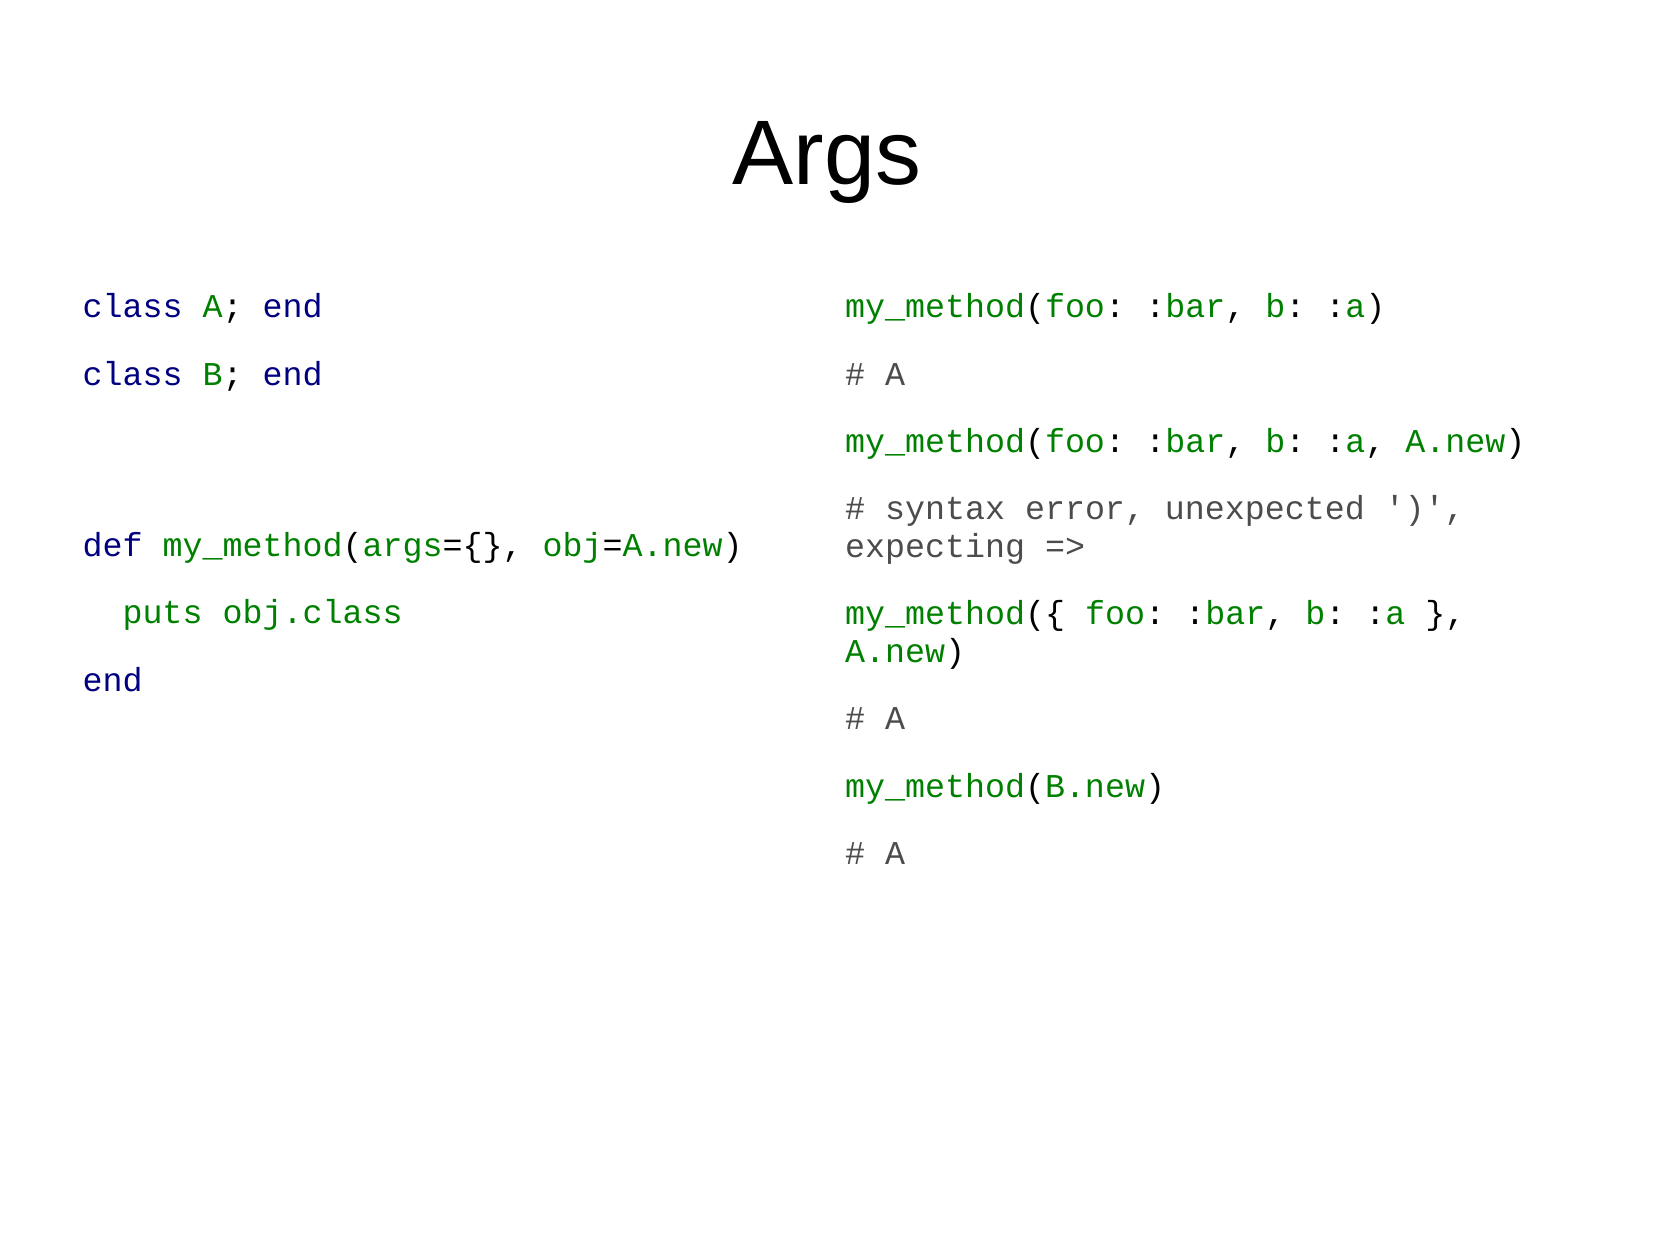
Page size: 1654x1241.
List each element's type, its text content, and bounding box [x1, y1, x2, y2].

title Args [82, 49, 1571, 257]
list my_method(foo: :bar, b: :a) # A my_method(foo: :bar, b: :a, A.new) # syntax error, unexpected ')', expecting => my_method({ foo: :bar, b: :a }, A.new) # A my_method(B.new) # A [845, 290, 1572, 1010]
list class A; end class B; end def my_method(args={}, obj=A.new) puts obj.class end [82, 290, 809, 1010]
